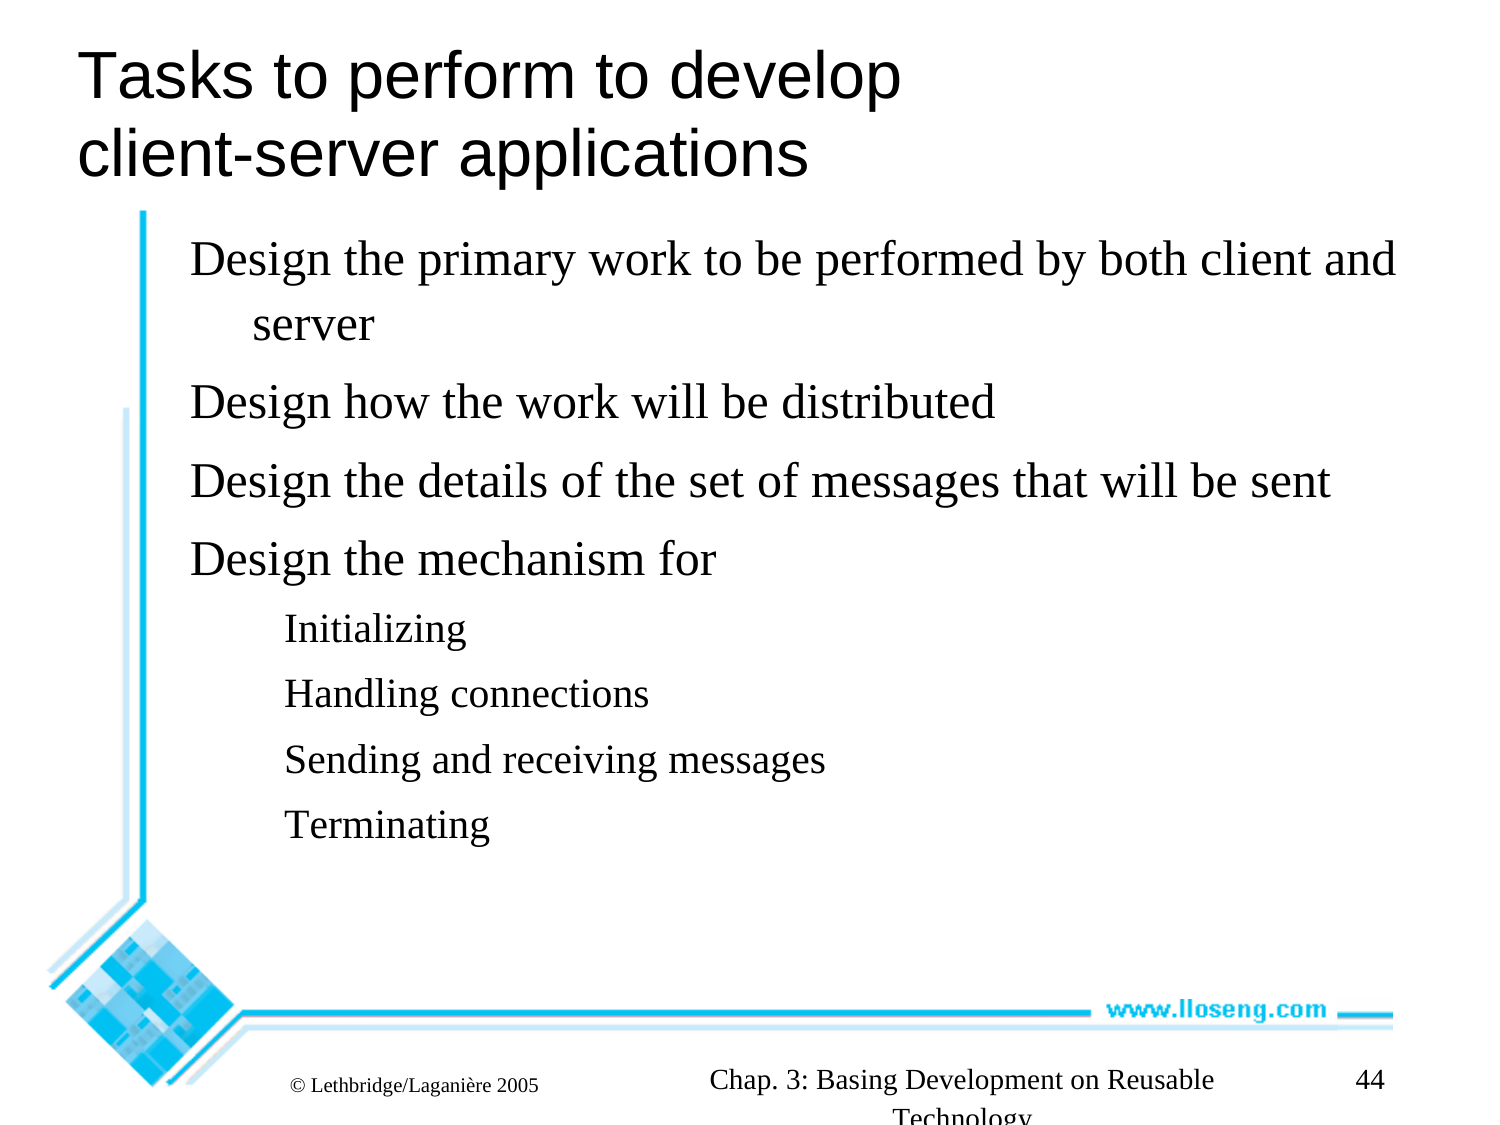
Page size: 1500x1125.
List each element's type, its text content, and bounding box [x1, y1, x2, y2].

text_box Chap. 3: Basing Development on Reusable Technology [624, 1050, 1300, 1125]
title Tasks to perform to develop client-server applications [62, 27, 1413, 198]
list Design the primary work to be performed by both client and server Design how the work will be distributed Design the details of the set of messages that will be sent Design the mechanism for Initializing Handling connections Sending and receiving messages Terminating [174, 212, 1413, 1000]
text_box © Lethbridge/Laganière 2005 [275, 1062, 601, 1125]
picture [35, 199, 1363, 1089]
text_box 15 [1325, 1050, 1401, 1125]
